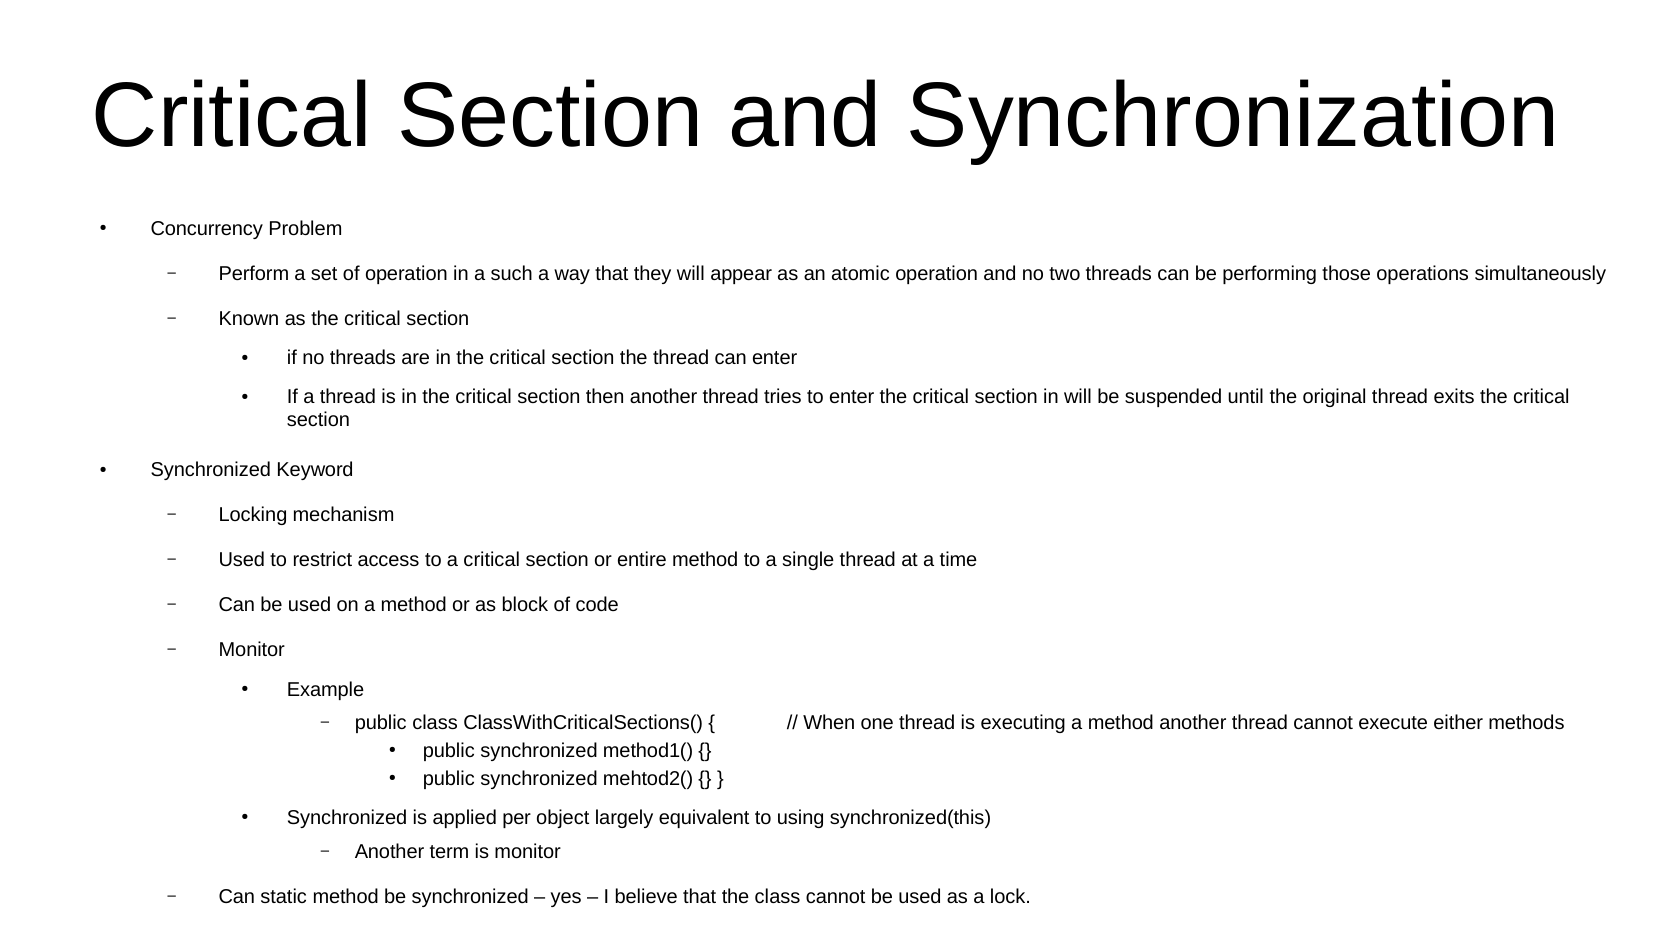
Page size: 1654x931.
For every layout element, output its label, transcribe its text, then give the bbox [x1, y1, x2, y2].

title Critical Section and Synchronization [82, 37, 1571, 193]
list Concurrency Problem Perform a set of operation in a such a way that they will appear as an atomic operation and no two threads can be performing those operations simultaneously Known as the critical section if no threads are in the critical section the thread can enter If a thread is in the critical section then another thread tries to enter the critical section in will be suspended until the original thread exits the critical section Synchronized Keyword Locking mechanism Used to restrict access to a critical section or entire method to a single thread at a time Can be used on a method or as block of code Monitor Example public class ClassWithCriticalSections() { // When one thread is executing a method another thread cannot execute either methods public synchronized method1() {} public synchronized mehtod2() {} } Synchronized is applied per object largely equivalent to using synchronized(this) Another term is monitor Can static method be synchronized – yes – I believe that the class cannot be used as a lock. [82, 217, 1636, 916]
